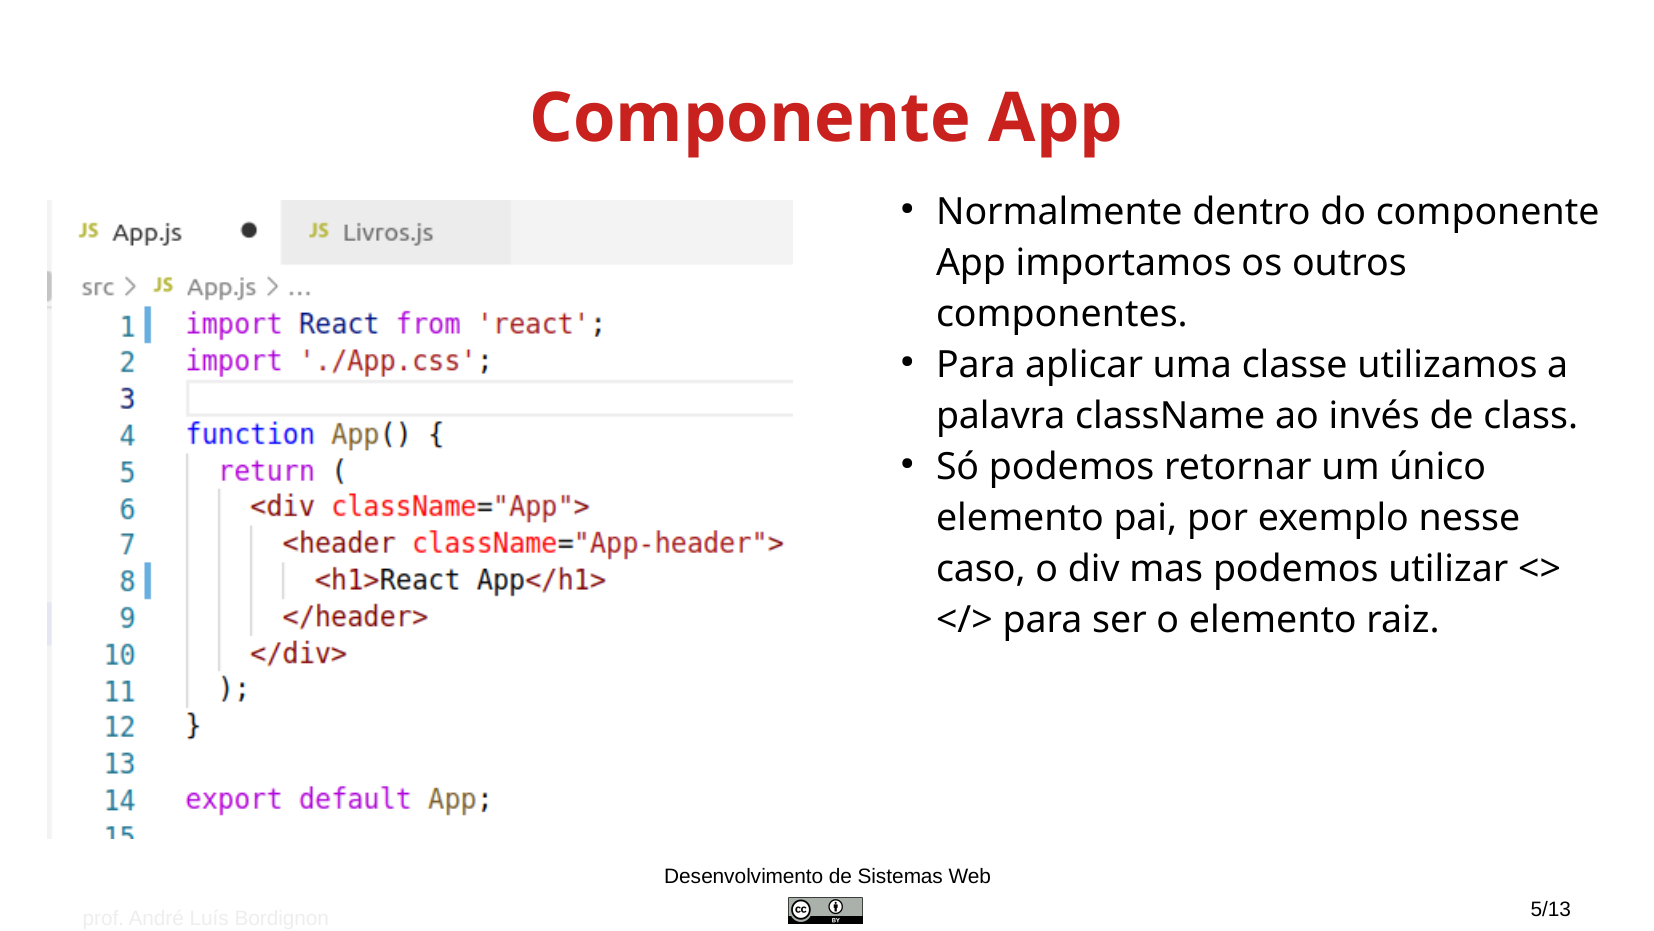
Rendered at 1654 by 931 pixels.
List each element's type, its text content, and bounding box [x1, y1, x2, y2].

title Componente App [82, 37, 1571, 193]
picture [788, 897, 863, 924]
picture [47, 200, 793, 839]
text_box Normalmente dentro do componente App importamos os outros componentes. Para aplicar uma classe utilizamos a palavra className ao invés de class. Só podemos retornar um único elemento pai, por exemplo nesse caso, o div mas podemos utilizar <> </> para ser o elemento raiz. [885, 177, 1619, 751]
